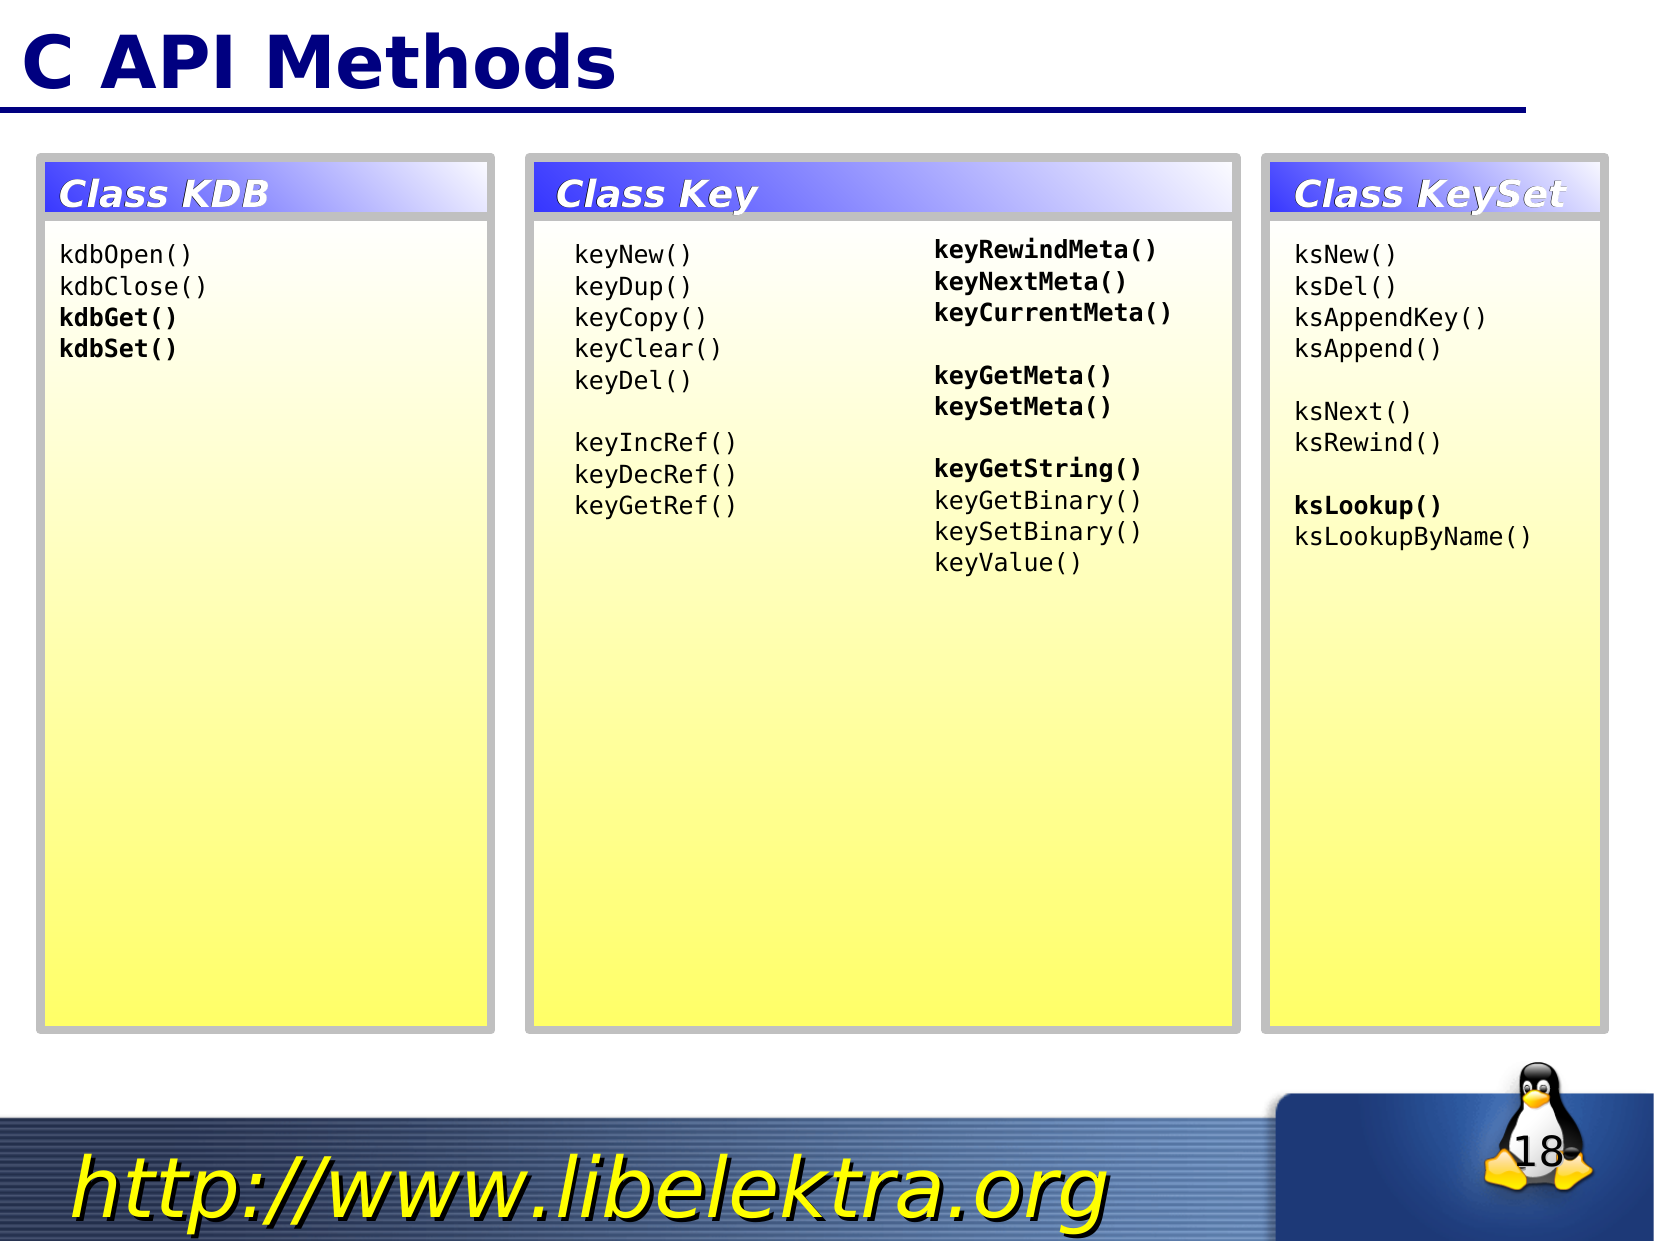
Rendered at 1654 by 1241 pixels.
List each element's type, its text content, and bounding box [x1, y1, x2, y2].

text_box [1265, 157, 1605, 1030]
text_box ksNew() ksDel() ksAppendKey() ksAppend() ksNext() ksRewind() ksLookup() ksLookupByName() [1293, 238, 1549, 675]
text_box Class KDB [59, 169, 360, 237]
text_box [40, 157, 492, 1030]
text_box Class KeySet [1294, 169, 1595, 237]
text_box C API Methods [21, 14, 1611, 110]
text_box [529, 157, 1237, 1030]
text_box <Nummer> [1455, 1122, 1566, 1178]
text_box keyNew() keyDup() keyCopy() keyClear() keyDel() keyIncRef() keyDecRef() keyGetRef() [544, 238, 768, 1030]
text_box keyRewindMeta() keyNextMeta() keyCurrentMeta() keyGetMeta() keySetMeta() keyGetString() keyGetBinary() keySetBinary() keyValue() [905, 215, 1203, 597]
text_box Class Key [555, 169, 857, 237]
picture [0, 1061, 1654, 1241]
text_box kdbOpen() kdbClose() kdbGet() kdbSet() [58, 238, 481, 968]
